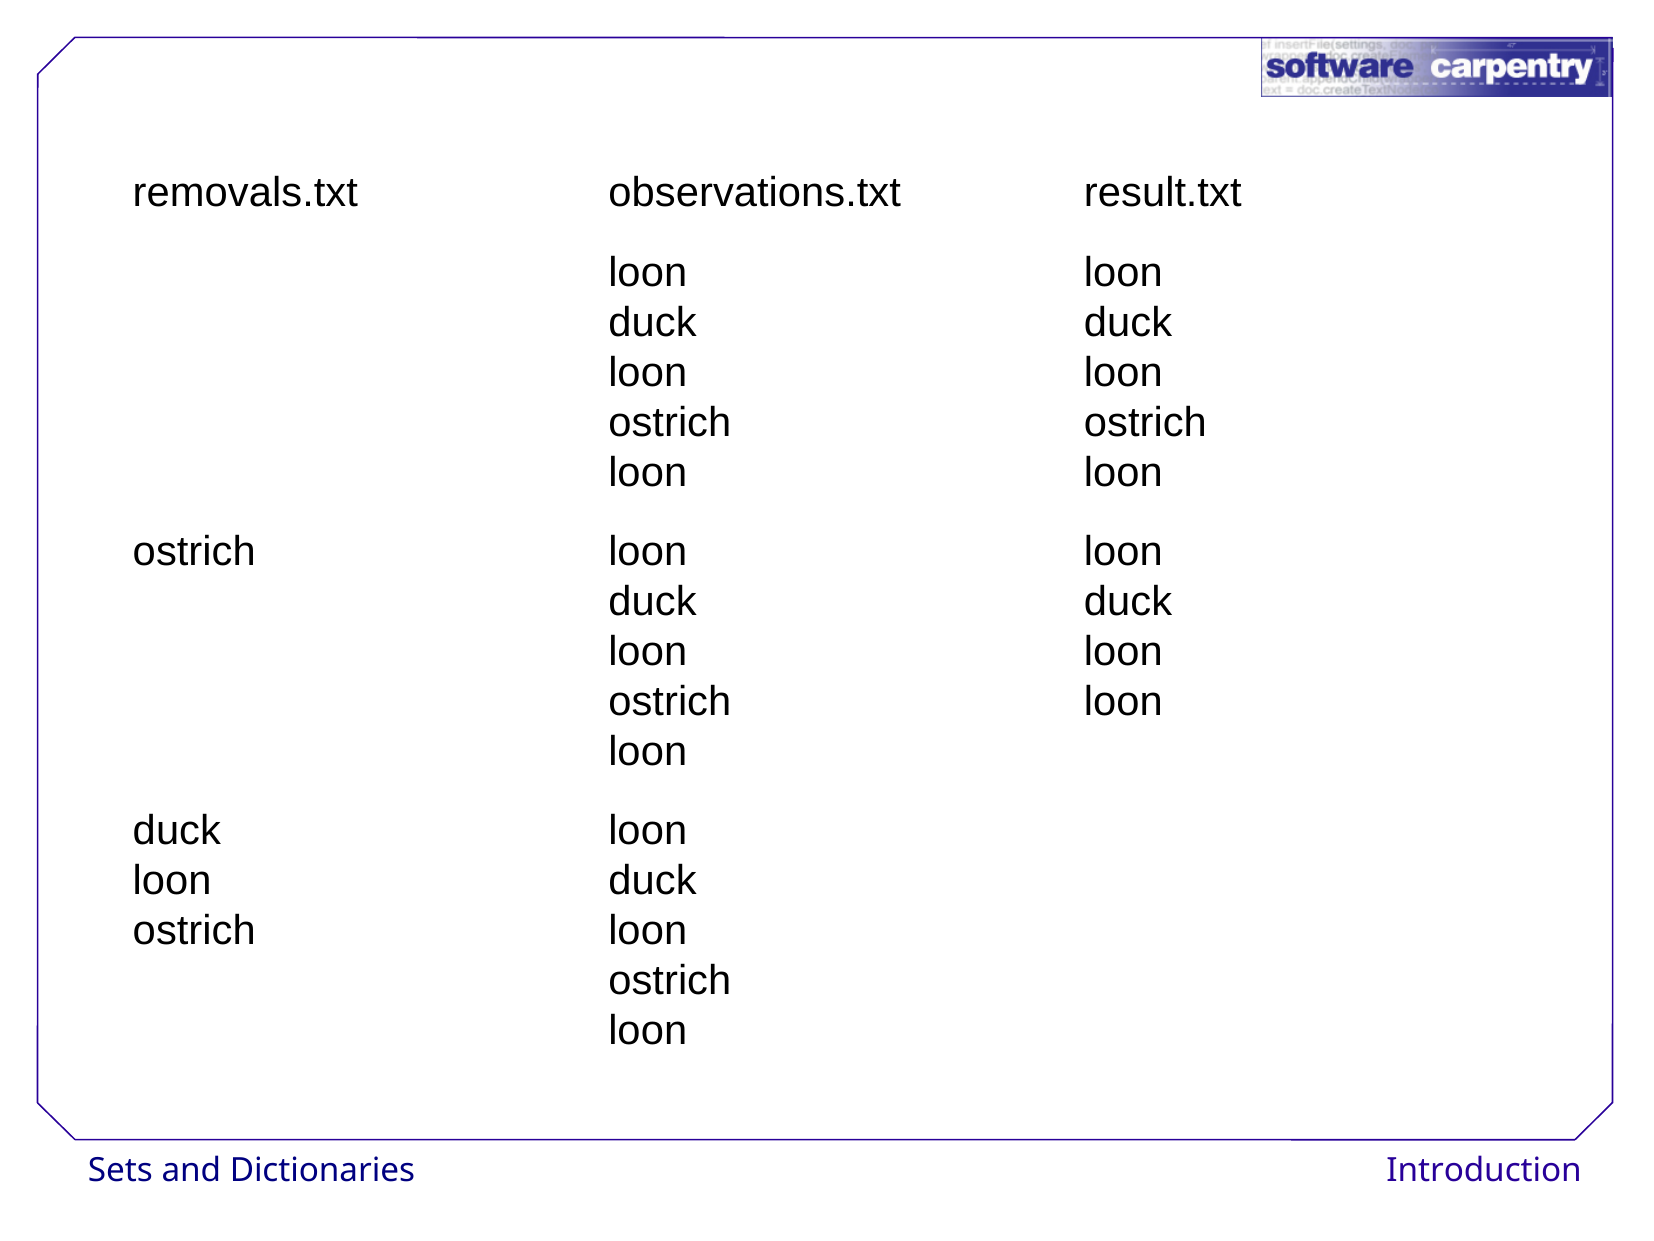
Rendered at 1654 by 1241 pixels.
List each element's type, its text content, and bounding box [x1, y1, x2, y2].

table_cell loon duck loon ostrich loon [594, 795, 1069, 1074]
table_cell loon duck loon loon [1069, 516, 1545, 795]
table_cell [1069, 795, 1545, 1074]
table_header removals.txt [118, 157, 594, 238]
table_cell loon duck loon ostrich loon [594, 516, 1069, 795]
table_cell loon duck loon ostrich loon [1069, 238, 1545, 516]
table_cell ostrich [118, 516, 594, 795]
table_cell [118, 238, 594, 516]
table_header result.txt [1069, 157, 1545, 238]
table_cell duck loon ostrich [118, 795, 594, 1074]
picture [1261, 39, 1613, 97]
table_header observations.txt [594, 157, 1069, 238]
table_cell loon duck loon ostrich loon [594, 238, 1069, 516]
